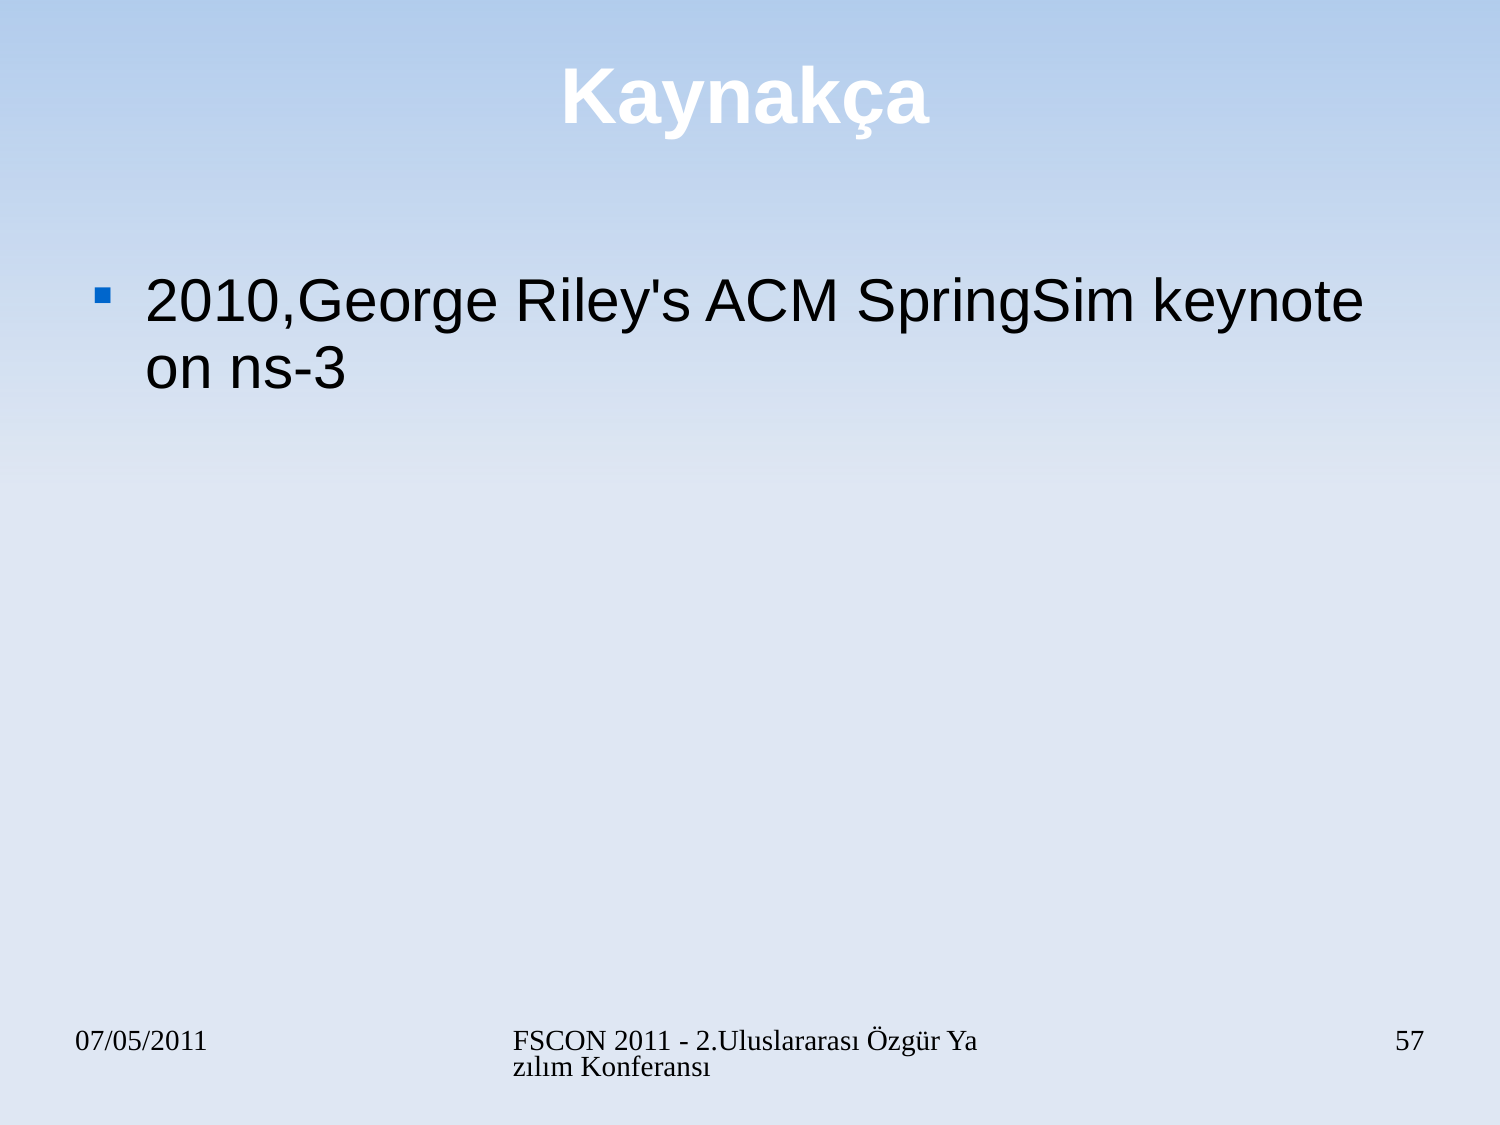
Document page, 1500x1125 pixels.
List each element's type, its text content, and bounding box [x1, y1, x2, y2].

picture [0, 0, 1500, 1125]
list 2010,George Riley's ACM SpringSim keynote on ns-3 [75, 263, 1426, 1006]
title Kaynakça [69, 0, 1420, 188]
